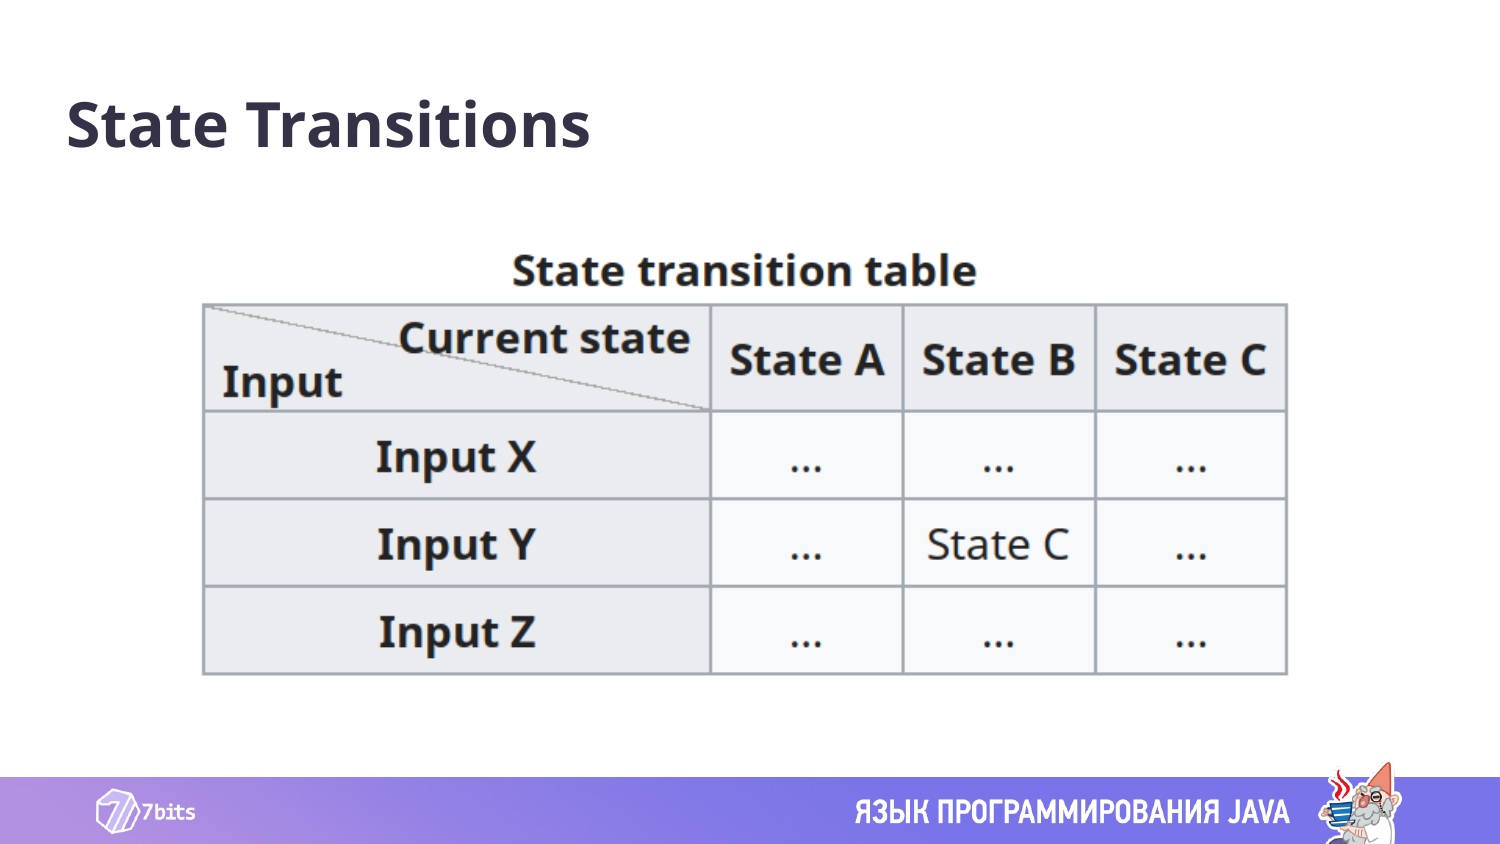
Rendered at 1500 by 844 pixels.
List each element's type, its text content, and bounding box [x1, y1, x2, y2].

title State Transitions [51, 69, 1449, 164]
picture [0, 717, 1500, 844]
picture [171, 230, 1329, 707]
